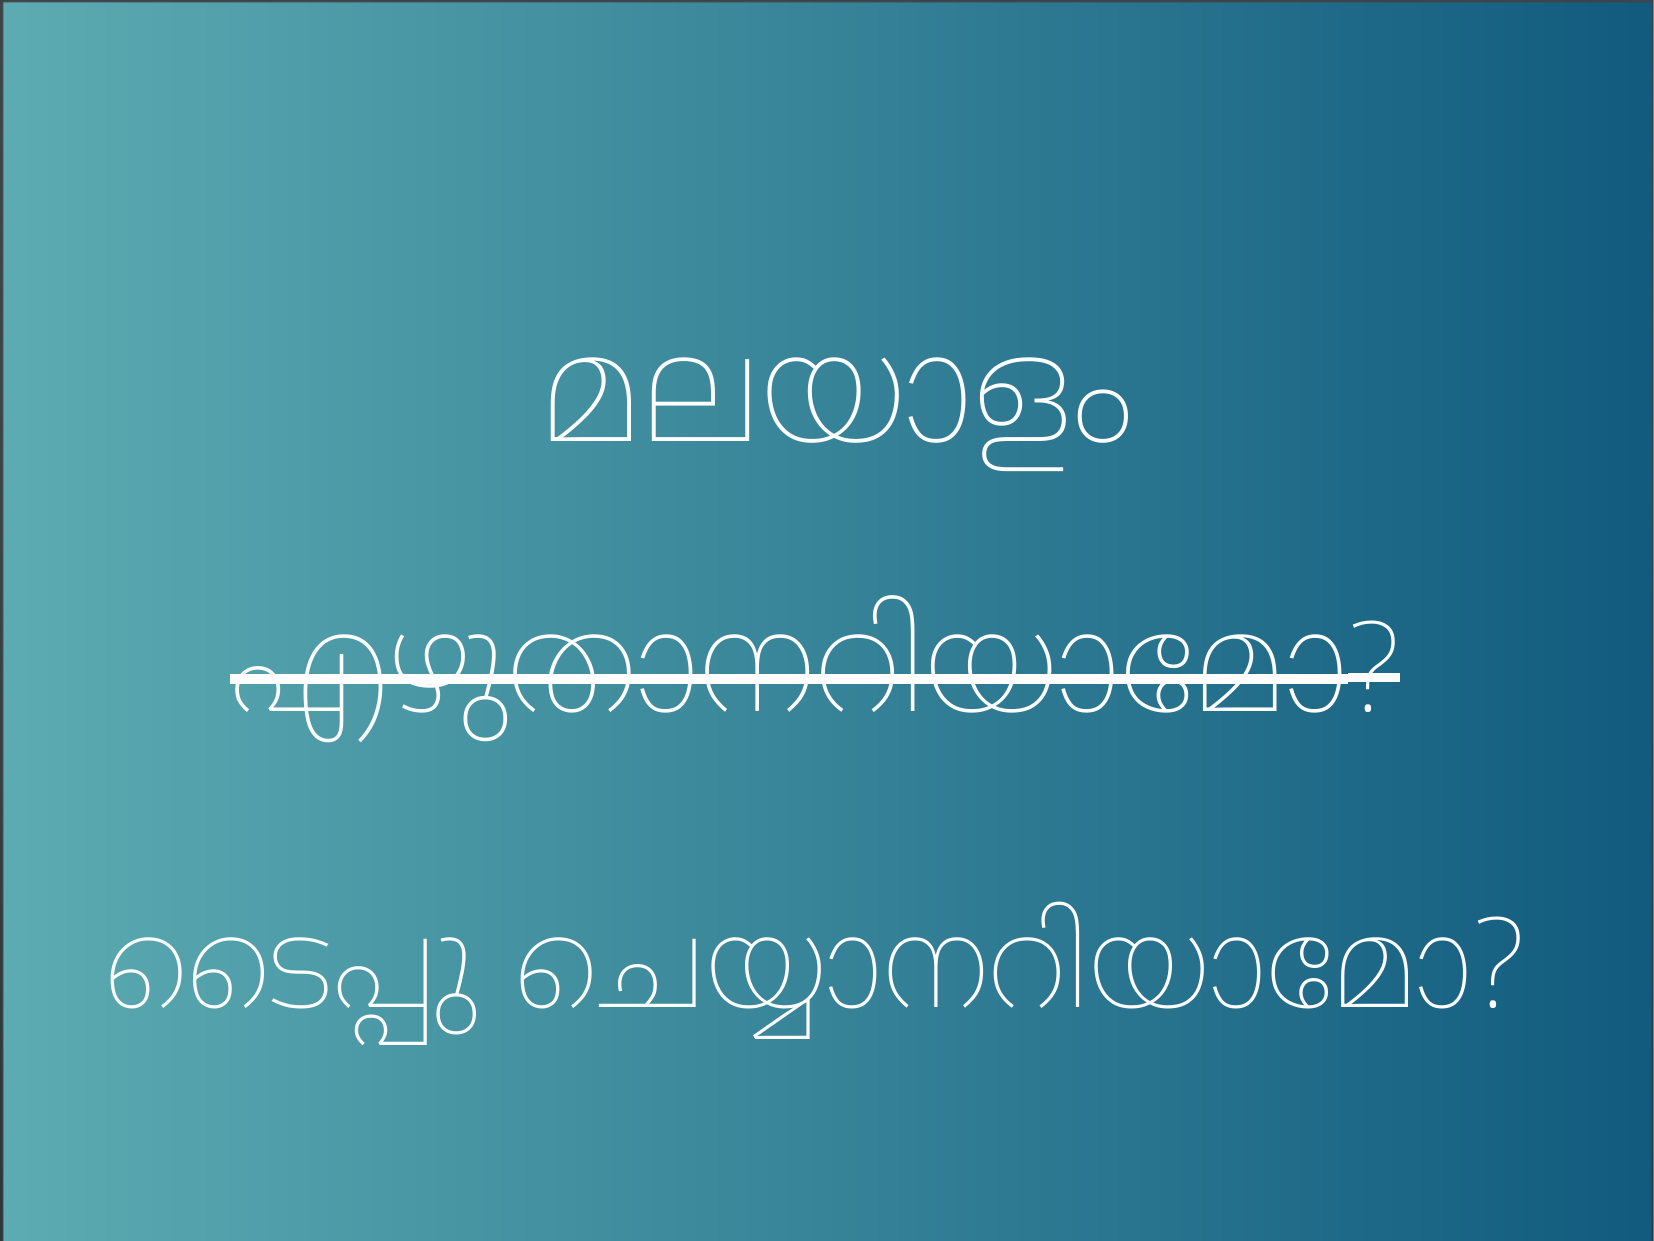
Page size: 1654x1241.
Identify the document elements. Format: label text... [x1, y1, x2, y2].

text_box എഴുതാനറിയാമോ? [70, 372, 1560, 667]
subtitle മലയാളം [70, 106, 1559, 372]
text_box ടൈപ്പു ചെയ്യാനറിയാമോ? [70, 667, 1560, 1080]
picture [0, 0, 1654, 1241]
